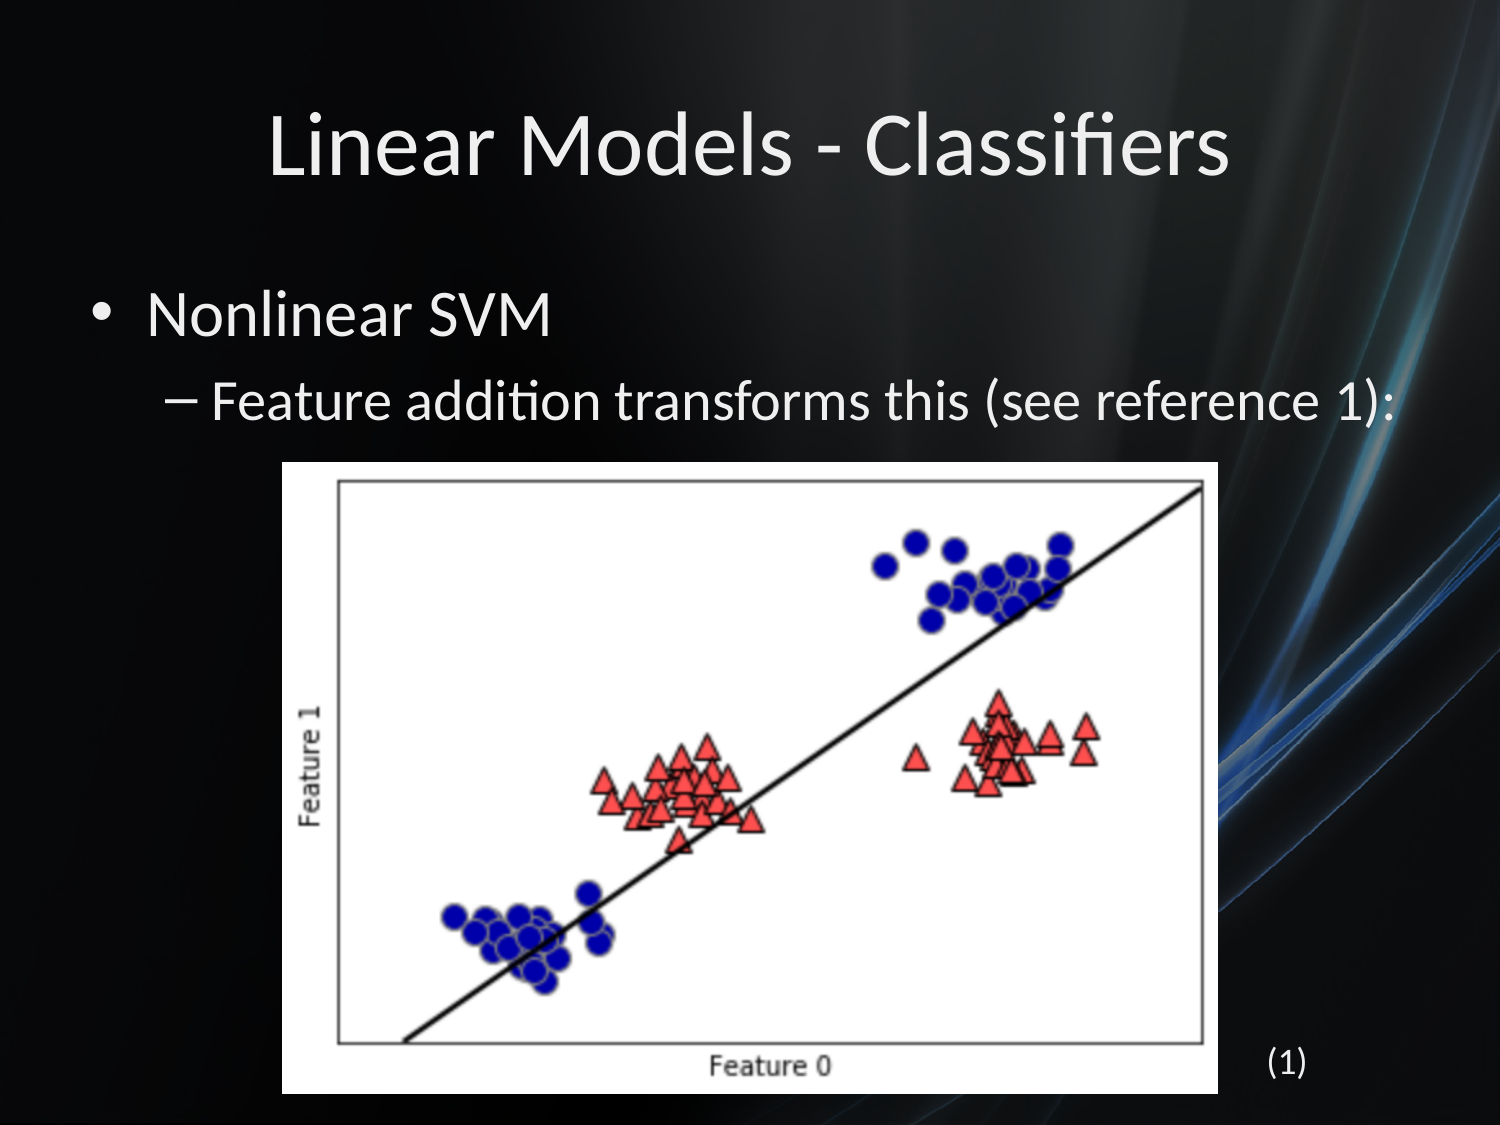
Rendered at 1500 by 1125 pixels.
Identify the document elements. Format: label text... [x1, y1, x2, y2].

picture [0, 0, 1500, 1125]
list Nonlinear SVM Feature addition transforms this (see reference 1): [75, 262, 1425, 1005]
text_box (1) [1251, 1029, 1402, 1090]
title Linear Models - Classifiers [75, 45, 1425, 233]
